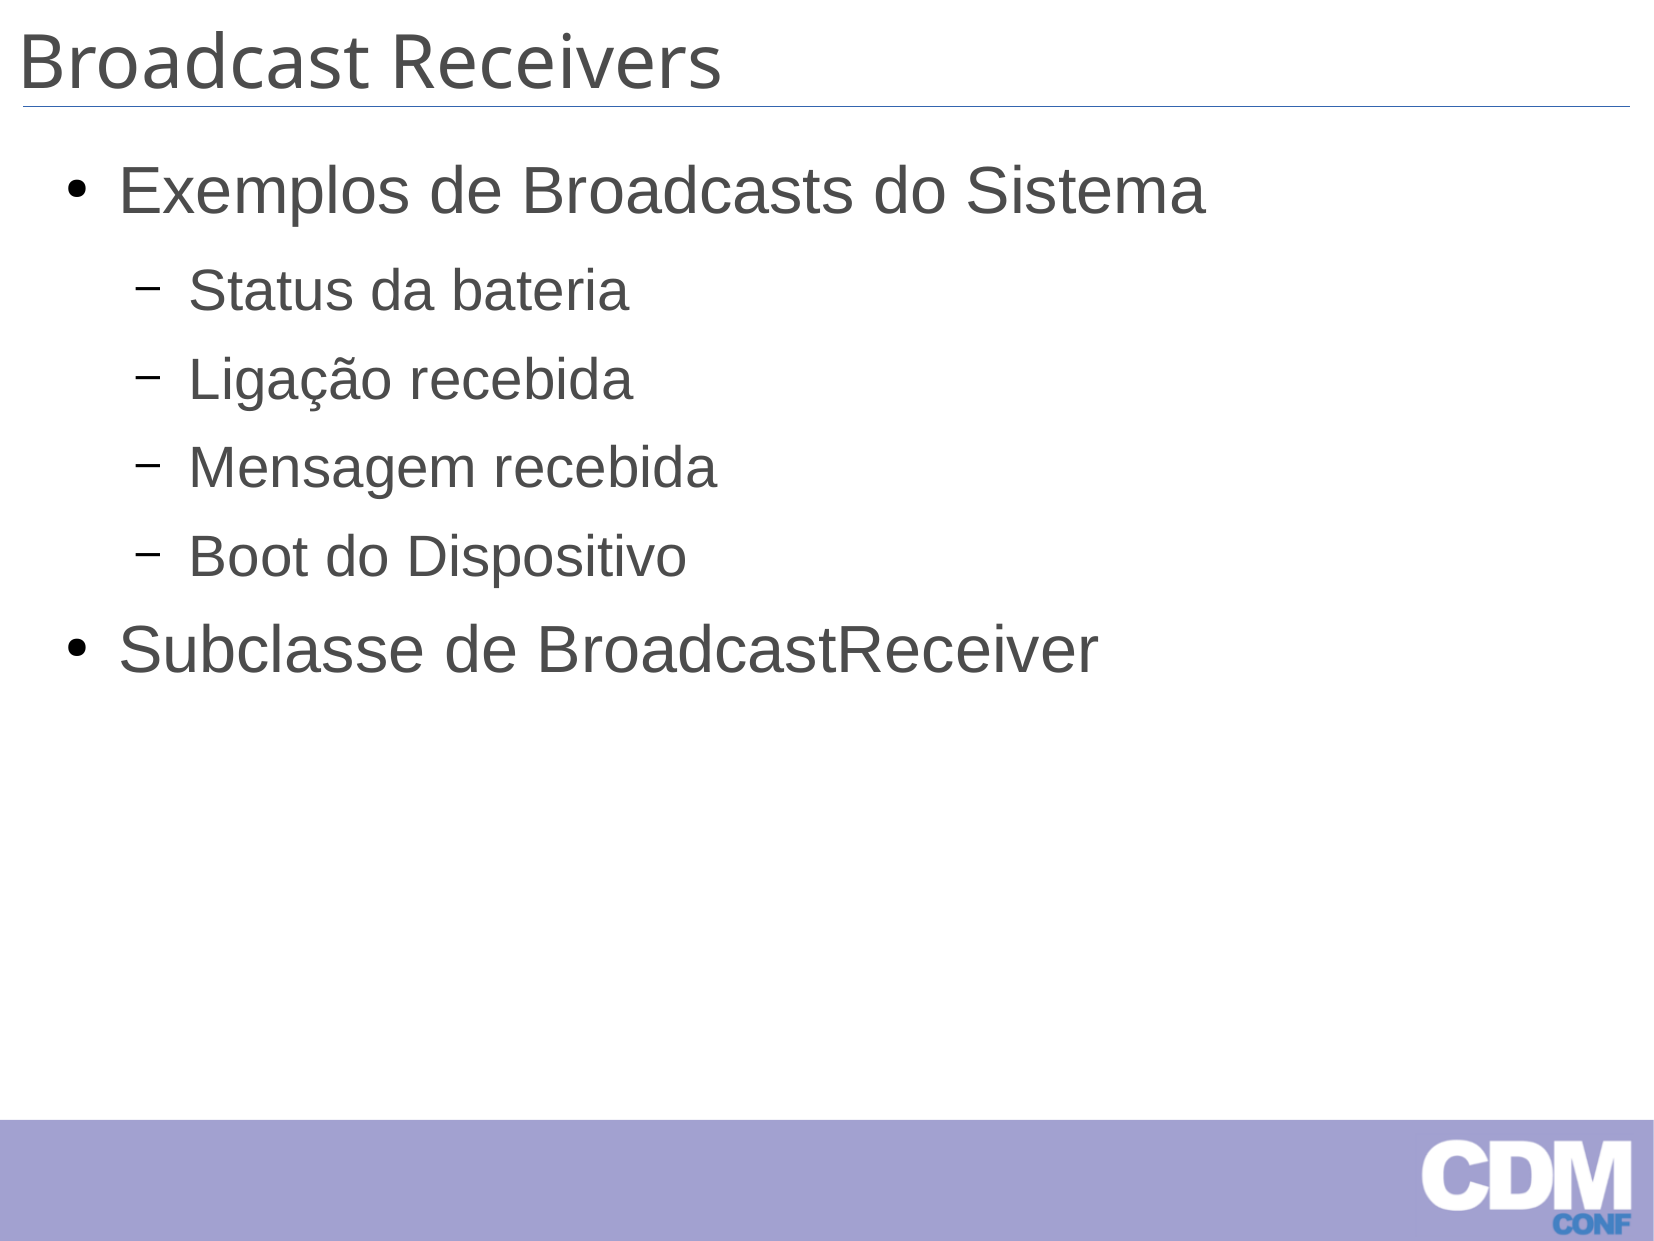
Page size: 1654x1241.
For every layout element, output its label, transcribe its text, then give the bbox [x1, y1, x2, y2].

picture [0, 0, 1654, 1241]
list Exemplos de Broadcasts do Sistema Status da bateria Ligação recebida Mensagem recebida Boot do Dispositivo Subclasse de BroadcastReceiver [47, 153, 1607, 1087]
title Broadcast Receivers [17, 15, 1607, 103]
